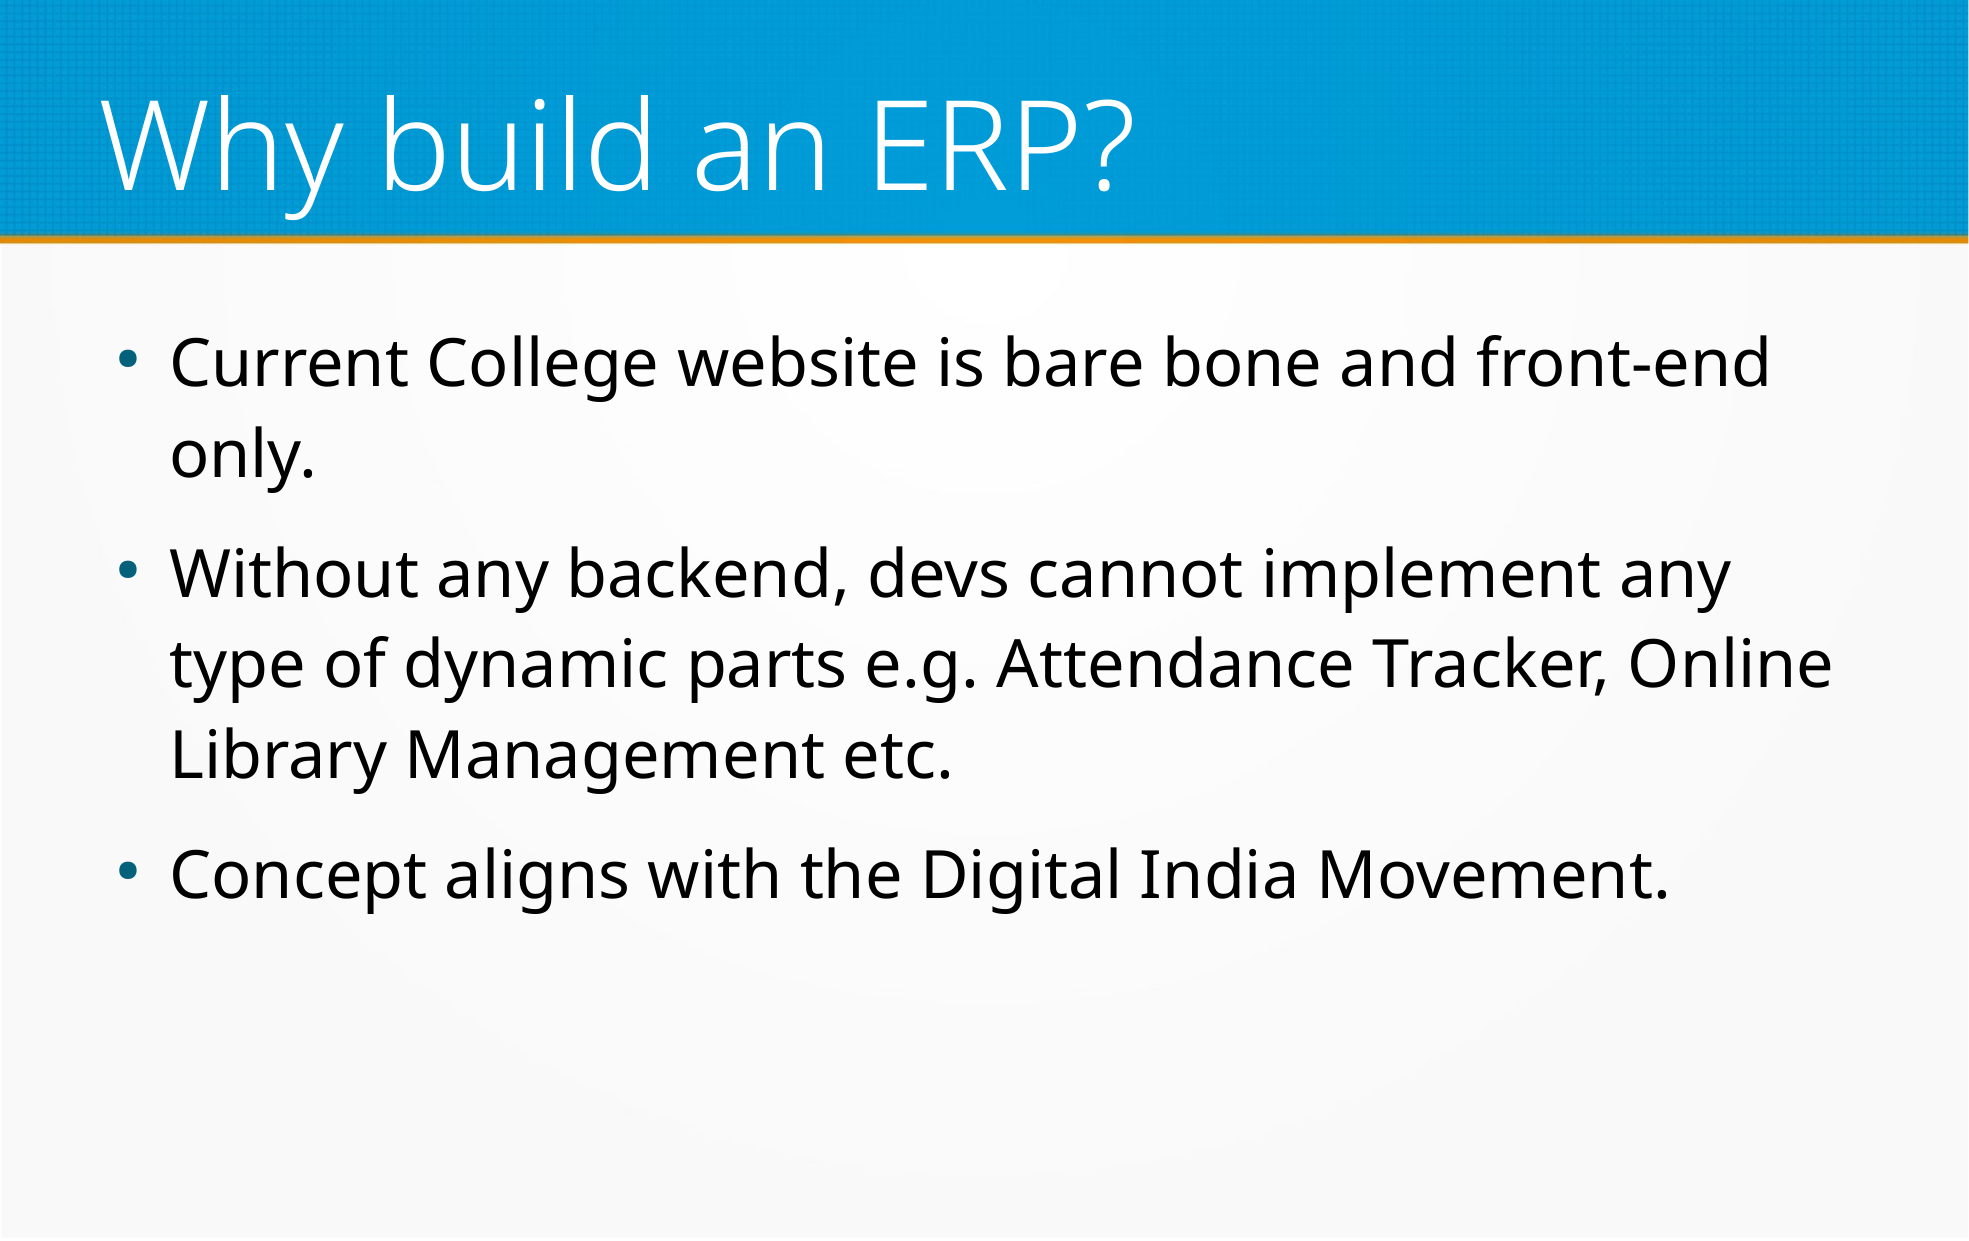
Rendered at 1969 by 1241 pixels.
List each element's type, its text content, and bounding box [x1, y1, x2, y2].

list Current College website is bare bone and front-end only. Without any backend, devs cannot implement any type of dynamic parts e.g. Attendance Tracker, Online Library Management etc. Concept aligns with the Digital India Movement. [98, 315, 1861, 1081]
picture [0, 233, 1969, 1241]
title Why build an ERP? [98, 19, 1870, 227]
